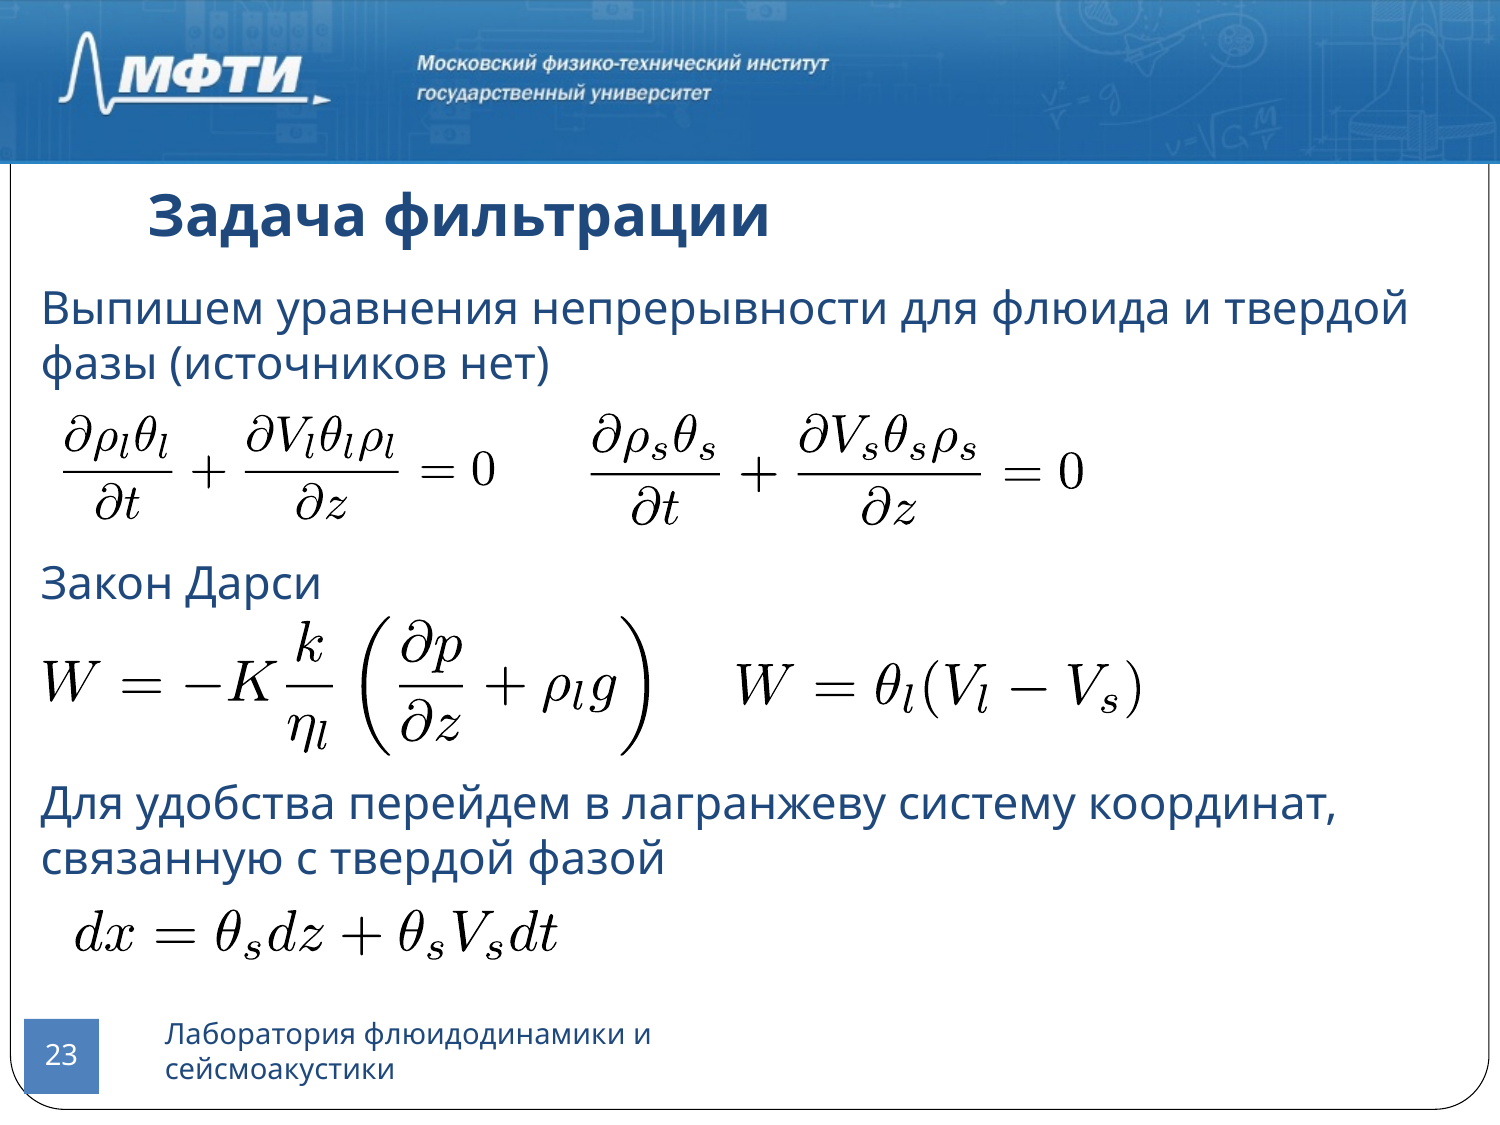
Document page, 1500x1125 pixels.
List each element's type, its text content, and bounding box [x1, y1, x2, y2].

text_box Выпишем уравнения непрерывности для флюида и твердой фазы (источников нет) Закон Дарси Для удобства перейдем в лагранжеву систему координат, связанную с твердой фазой [25, 271, 1500, 981]
text_box Лаборатория флюидодинамики и сейсмоакустики [150, 1012, 880, 1088]
text_box <номер> [24, 1018, 99, 1094]
picture [0, 0, 1500, 164]
text_box [63, 414, 497, 520]
text_box Задача фильтрации [147, 160, 1425, 265]
text_box [590, 413, 1085, 526]
text_box [733, 660, 1146, 719]
text_box [73, 909, 560, 960]
text_box [39, 616, 662, 756]
